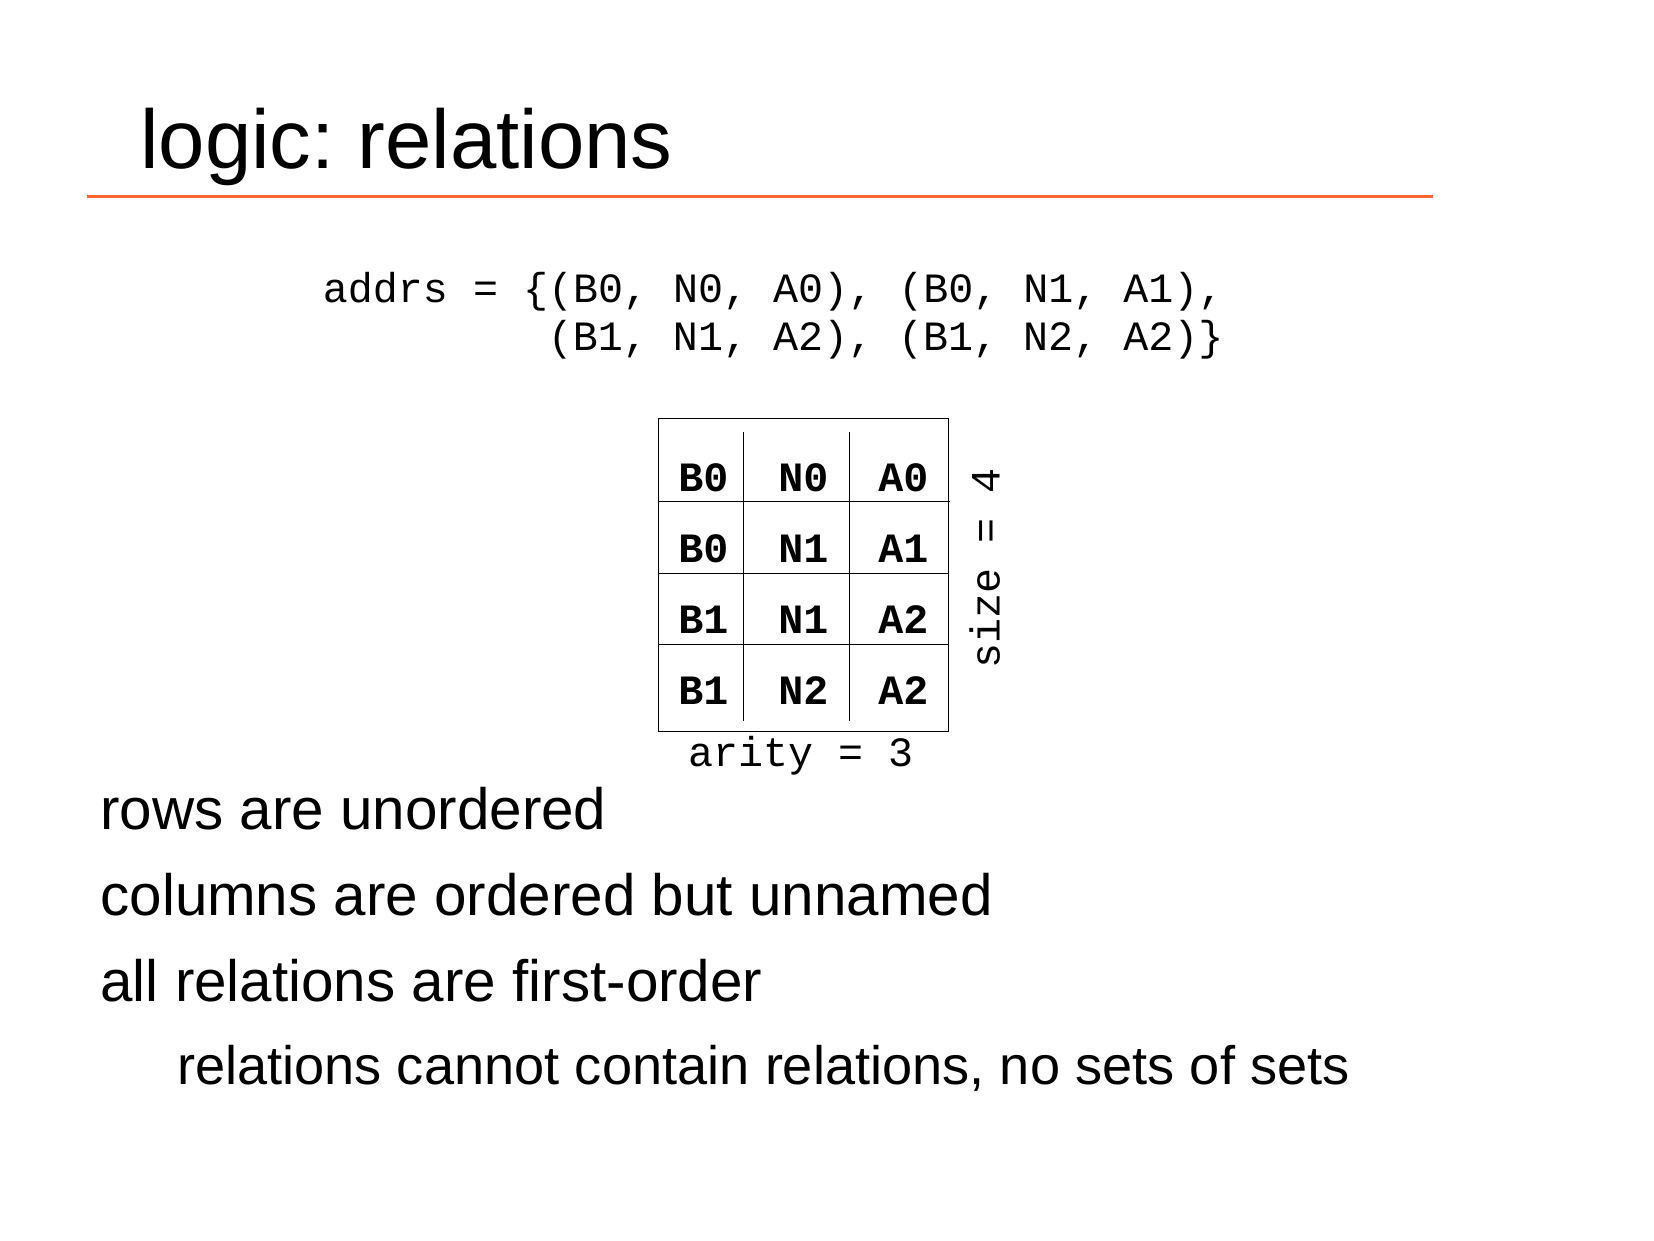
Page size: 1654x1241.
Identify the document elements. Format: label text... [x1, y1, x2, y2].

text_box B0 N0 A0 B0 N1 A1 B1 N1 A2 B1 N2 A2 [658, 431, 949, 501]
text_box B0 N0 A0 B0 N1 A1 B1 N1 A2 B1 N2 A2 [658, 502, 743, 573]
text_box B0 N0 A0 B0 N1 A1 B1 N1 A2 B1 N2 A2 [658, 645, 743, 720]
text_box B0 N0 A0 B0 N1 A1 B1 N1 A2 B1 N2 A2 [744, 574, 849, 644]
text_box B0 N0 A0 B0 N1 A1 B1 N1 A2 B1 N2 A2 [658, 574, 743, 644]
title logic: relations [140, 86, 1603, 192]
list rows are unordered columns are ordered but unnamed all relations are first-order relations cannot contain relations, no sets of sets [82, 260, 1571, 1168]
text_box B0 N0 A0 B0 N1 A1 B1 N1 A2 B1 N2 A2 [850, 645, 949, 720]
text_box B0 N0 A0 B0 N1 A1 B1 N1 A2 B1 N2 A2 [744, 645, 849, 719]
text_box B0 N0 A0 B0 N1 A1 B1 N1 A2 B1 N2 A2 [744, 502, 849, 573]
text_box addrs = {(B0, N0, A0), (B0, N1, A1), (B1, N1, A2), (B1, N2, A2)} [307, 256, 1238, 374]
text_box arity = 3 [673, 719, 931, 793]
text_box B0 N0 A0 B0 N1 A1 B1 N1 A2 B1 N2 A2 [850, 502, 946, 573]
text_box size = 4 [946, 453, 1032, 684]
text_box B0 N0 A0 B0 N1 A1 B1 N1 A2 B1 N2 A2 [850, 574, 946, 644]
